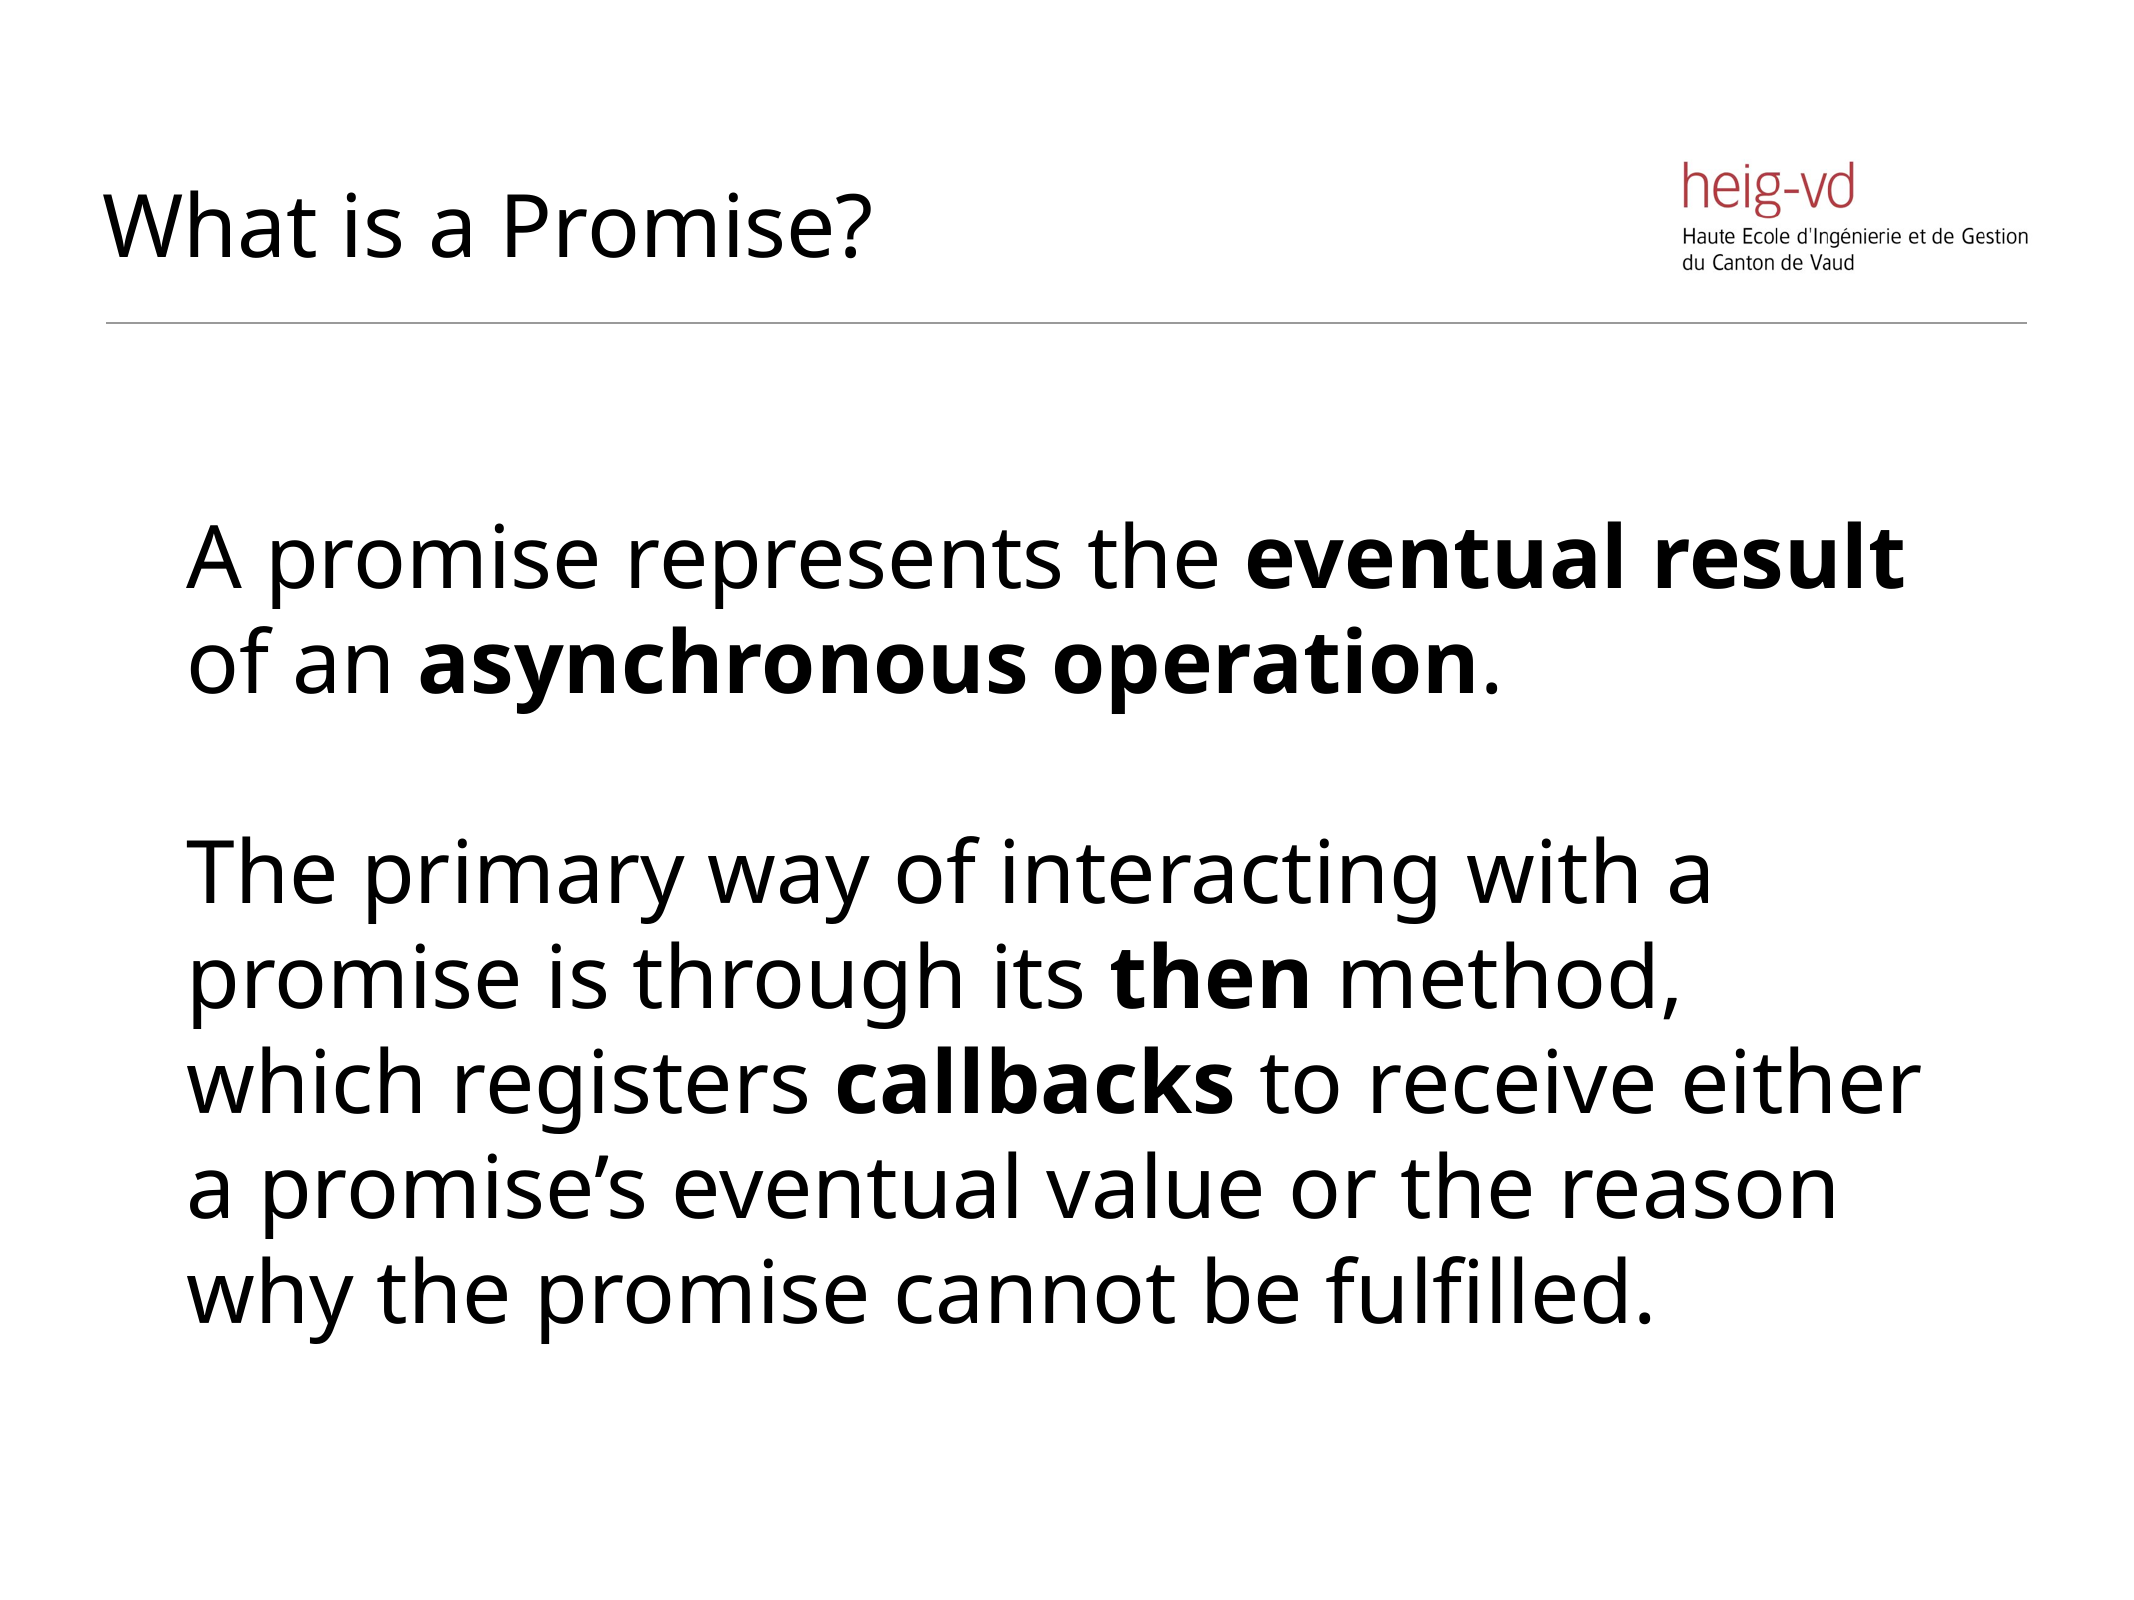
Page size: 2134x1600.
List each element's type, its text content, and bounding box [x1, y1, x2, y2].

text_box A promise represents the eventual result of an asynchronous operation. The primary way of interacting with a promise is through its then method, which registers callbacks to receive either a promise’s eventual value or the reason why the promise cannot be fulfilled. [178, 492, 1956, 1350]
title What is a Promise? [93, 54, 2040, 284]
